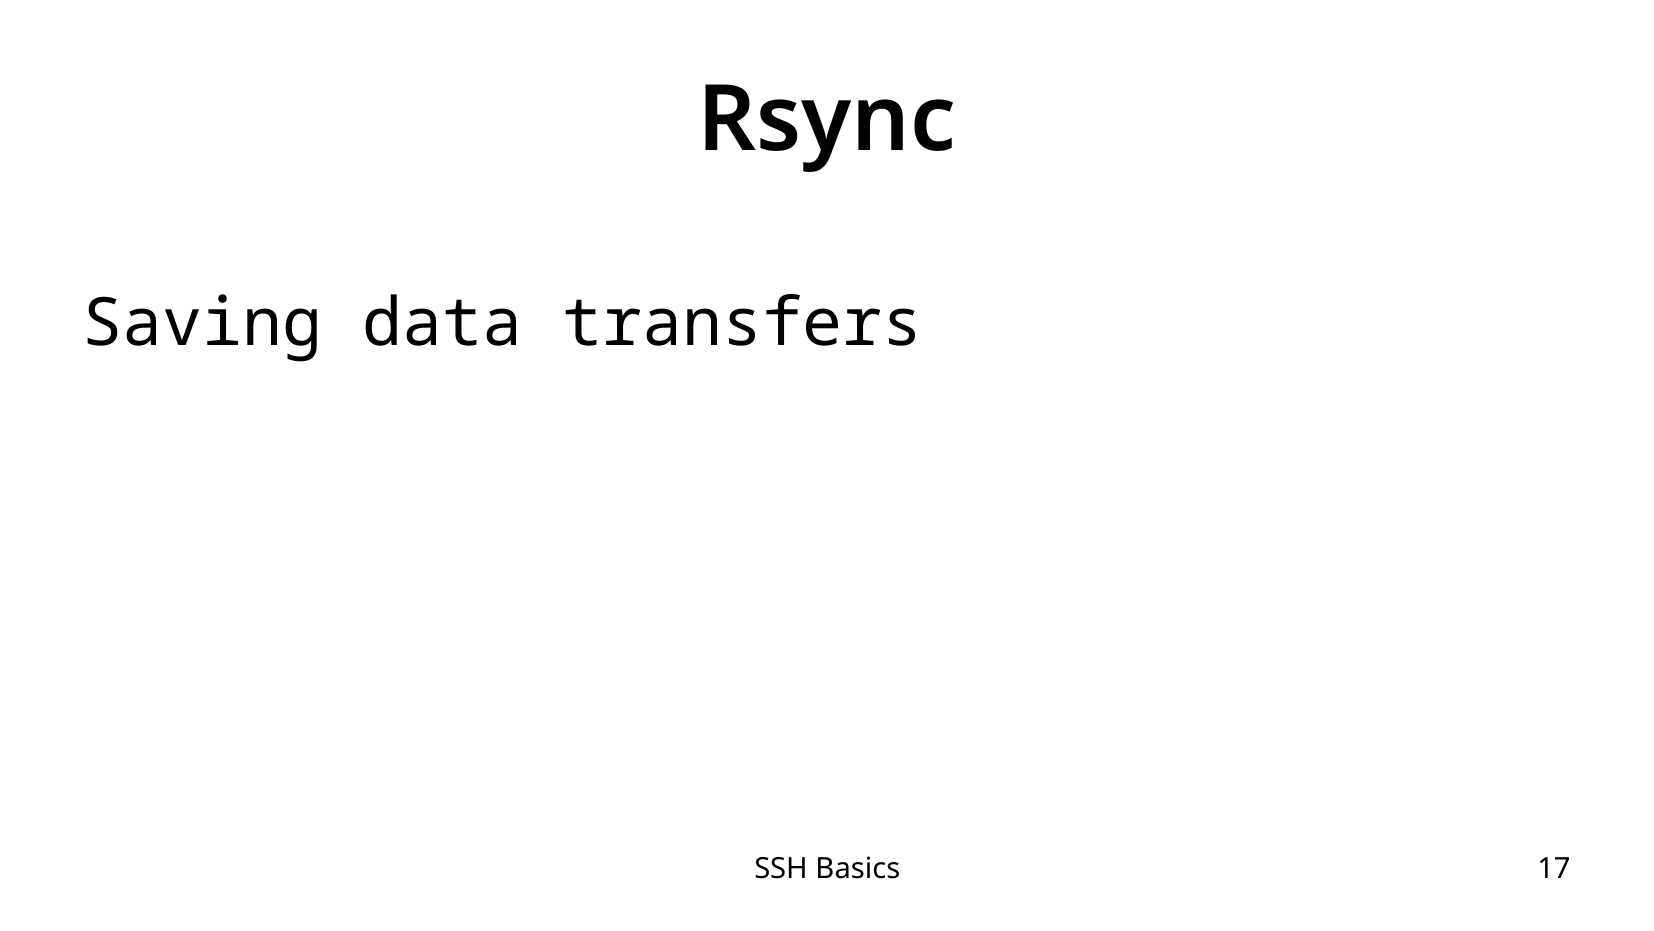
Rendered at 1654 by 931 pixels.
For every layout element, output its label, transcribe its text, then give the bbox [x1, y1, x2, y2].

title Rsync [82, 37, 1571, 193]
subtitle Saving data transfers [82, 274, 1571, 657]
